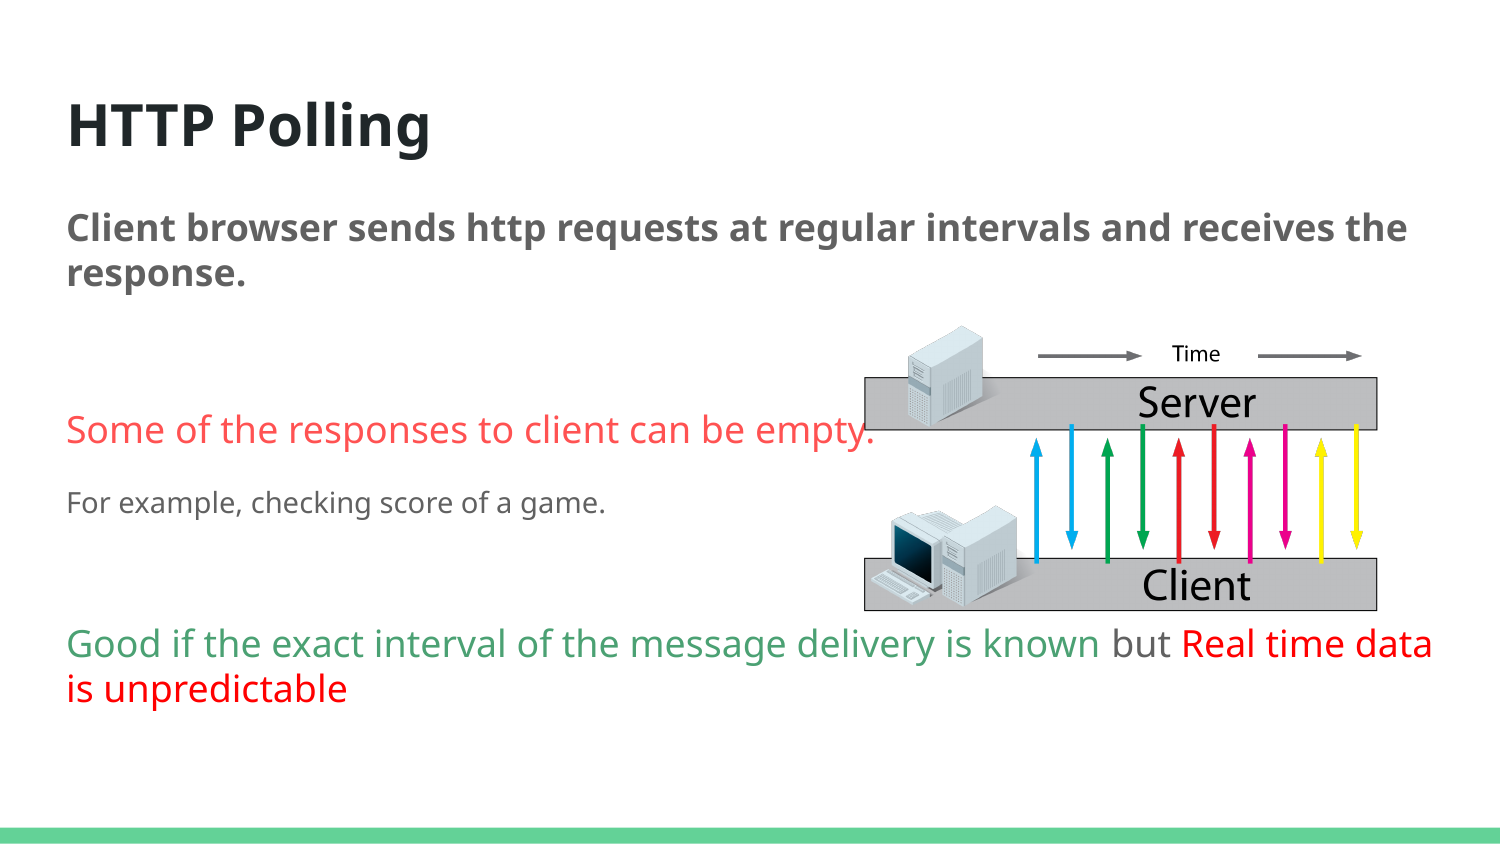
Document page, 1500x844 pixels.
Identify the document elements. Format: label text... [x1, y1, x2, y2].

picture [862, 323, 1379, 615]
list Client browser sends http requests at regular intervals and receives the response. Some of the responses to client can be empty. For example, checking score of a game. Good if the exact interval of the message delivery is known but Real time data is unpredictable [51, 189, 1449, 750]
title HTTP Polling [51, 72, 1449, 167]
